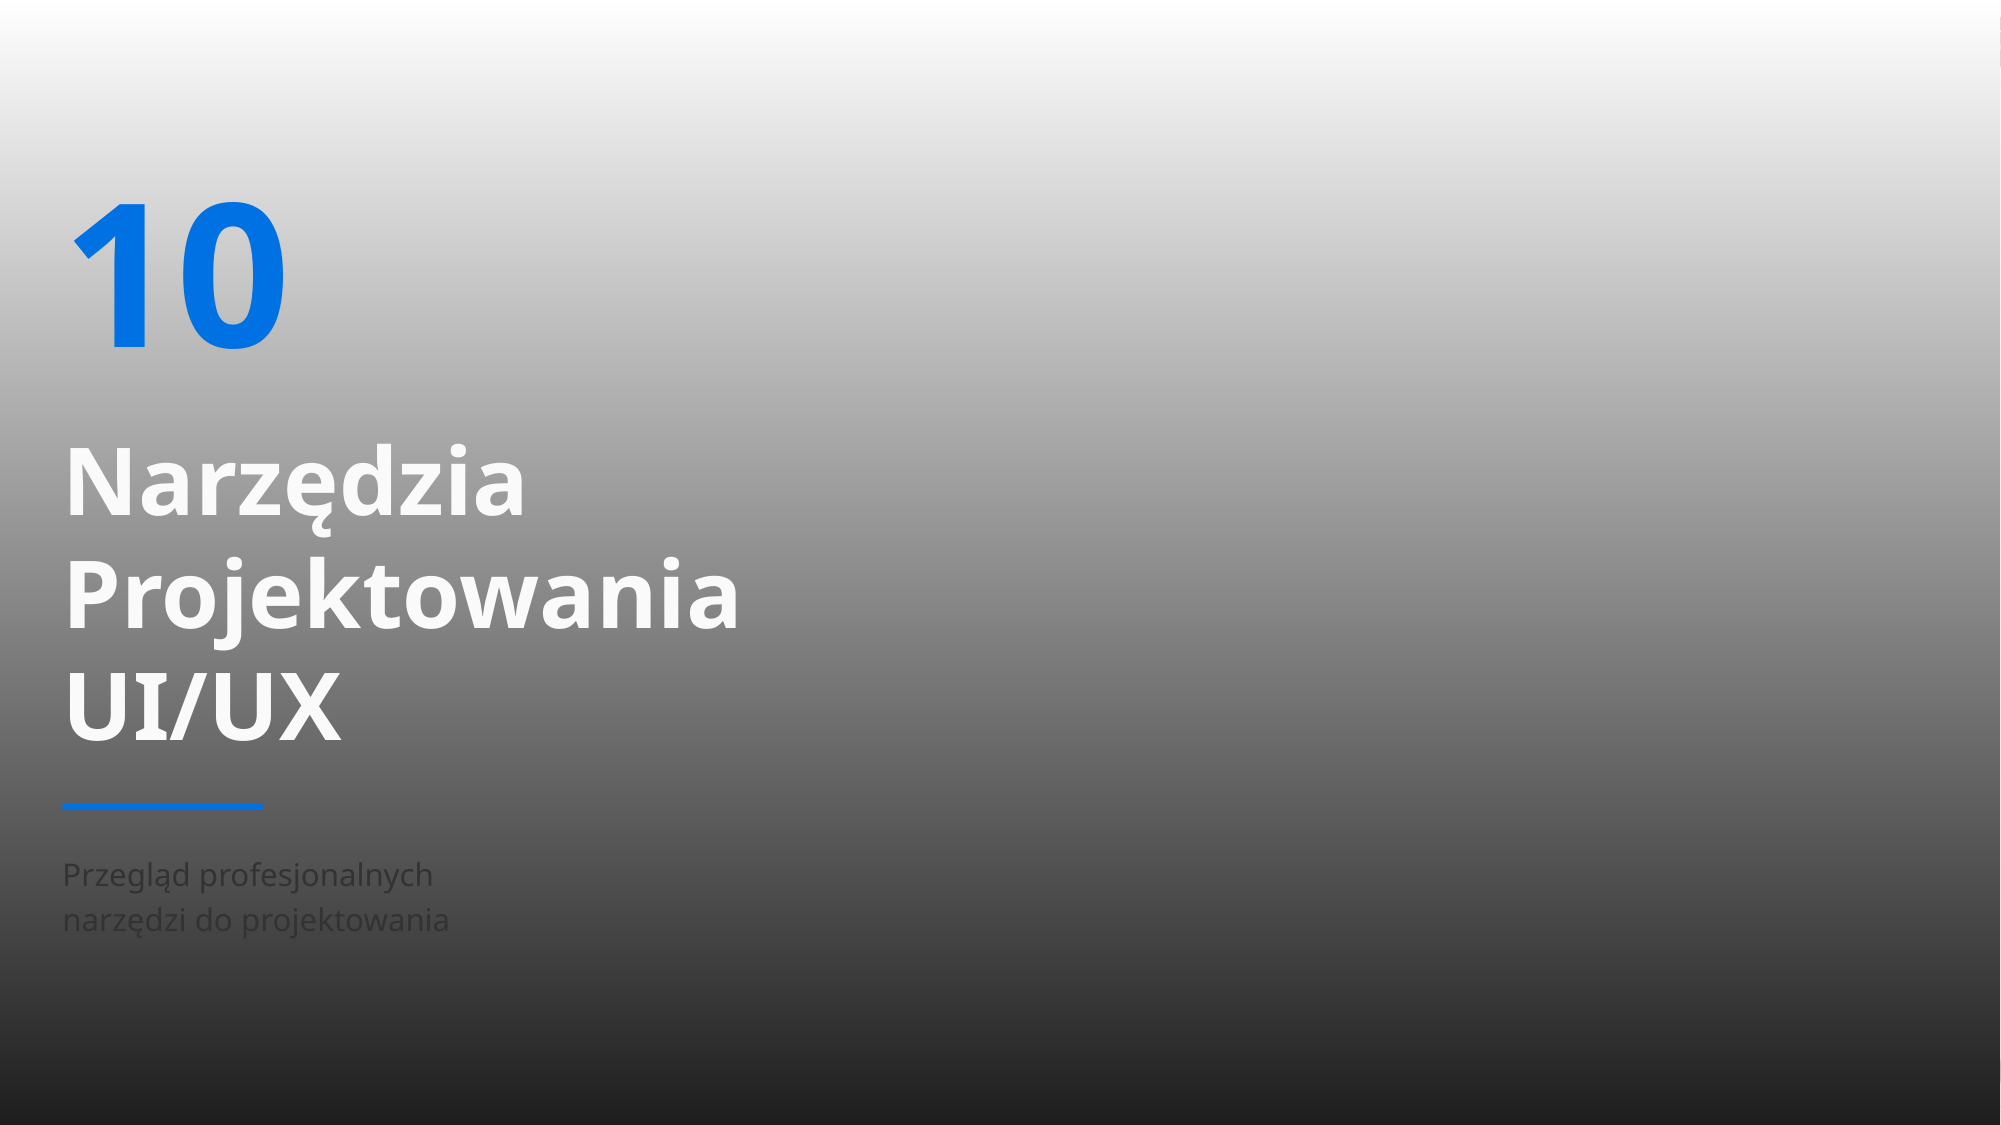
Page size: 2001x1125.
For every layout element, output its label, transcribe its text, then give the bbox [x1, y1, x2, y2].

text_box Przegląd profesjonalnych narzędzi do projektowania [62, 848, 978, 935]
text_box Narzędzia Projektowania UI/UX [62, 415, 1984, 766]
text_box [0, 0, 2000, 1125]
text_box 10 [62, 190, 2000, 390]
